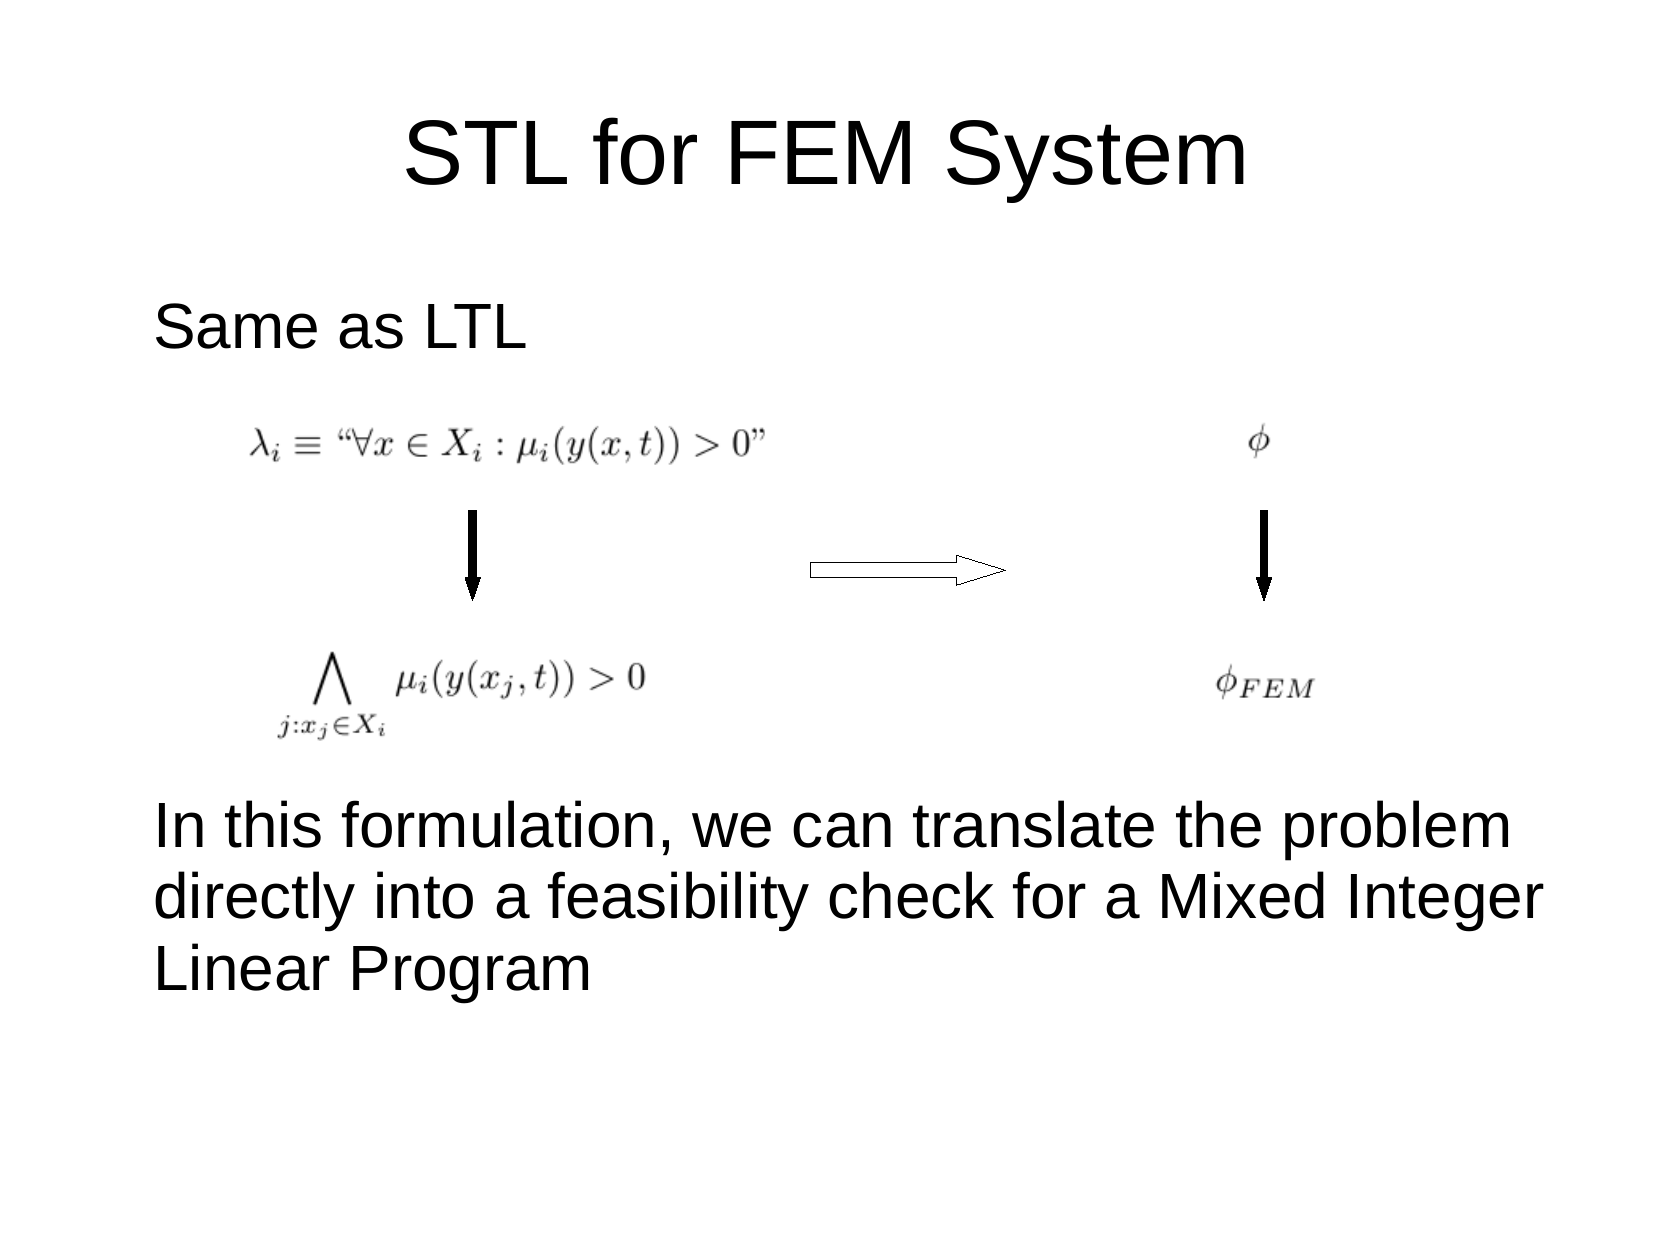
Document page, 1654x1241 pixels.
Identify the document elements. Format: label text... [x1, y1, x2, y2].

picture [1200, 648, 1317, 706]
text_box [1256, 510, 1272, 601]
picture [1241, 420, 1280, 465]
picture [215, 420, 781, 473]
title STL for FEM System [82, 49, 1571, 257]
picture [270, 630, 665, 760]
list Same as LTL In this formulation, we can translate the problem directly into a feasibility check for a Mixed Integer Linear Program [82, 290, 1571, 1010]
text_box [465, 510, 481, 601]
